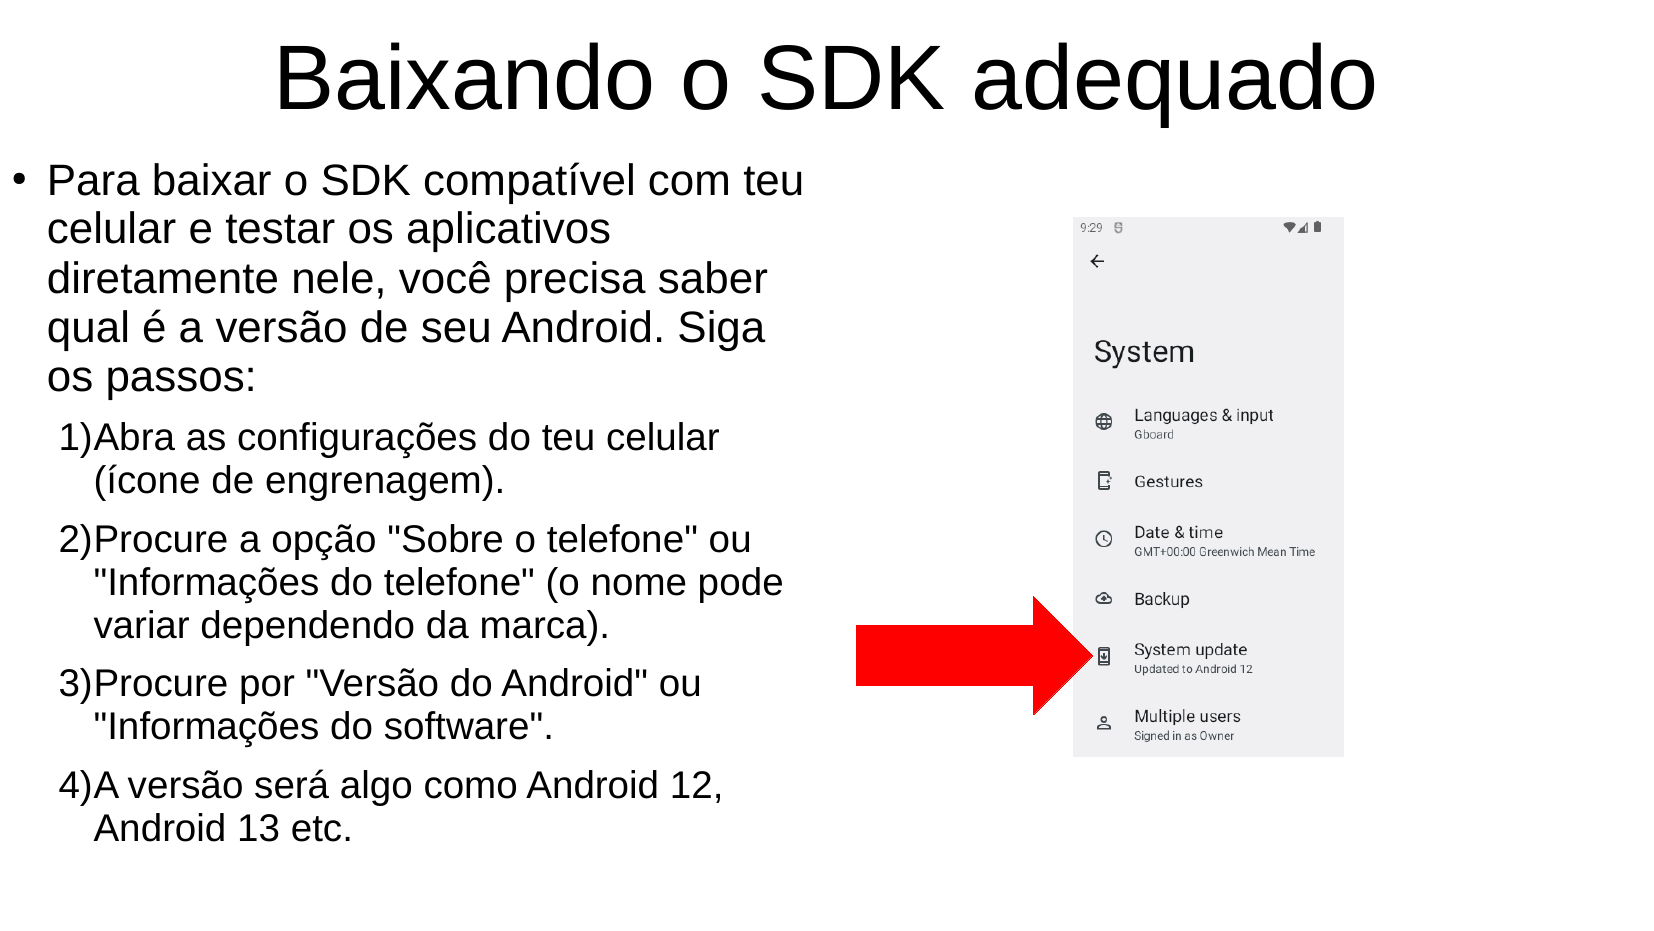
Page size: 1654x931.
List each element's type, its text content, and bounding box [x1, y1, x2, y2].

text_box [856, 596, 1093, 715]
title Baixando o SDK adequado [0, 0, 1654, 156]
list Para baixar o SDK compatível com teu celular e testar os aplicativos diretamente nele, você precisa saber qual é a versão de seu Android. Siga os passos: Abra as configurações do teu celular (ícone de engrenagem). Procure a opção "Sobre o telefone" ou "Informações do telefone" (o nome pode variar dependendo da marca). Procure por "Versão do Android" ou "Informações do software". A versão será algo como Android 12, Android 13 etc. [0, 155, 807, 867]
picture [1073, 217, 1344, 758]
